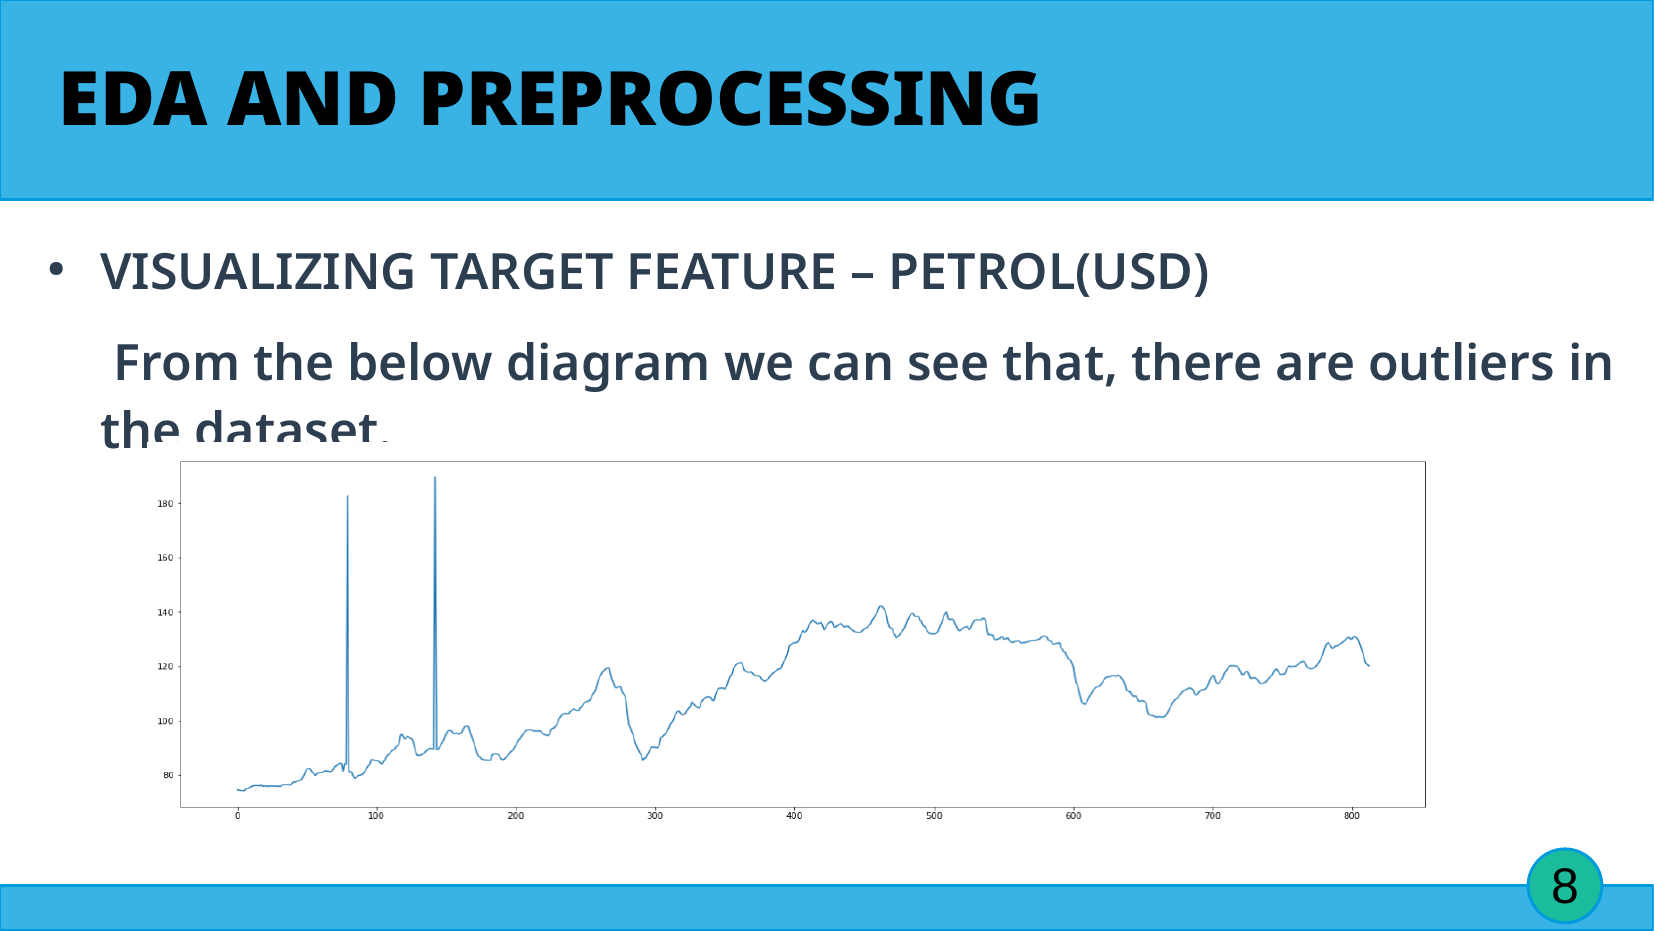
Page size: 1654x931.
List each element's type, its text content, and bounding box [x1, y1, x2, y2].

list VISUALIZING TARGET FEATURE – PETROL(USD) From the below diagram we can see that, there are outliers in the dataset. [29, 236, 1625, 886]
title EDA AND PREPROCESSING [59, 37, 1595, 155]
picture [147, 442, 1447, 827]
